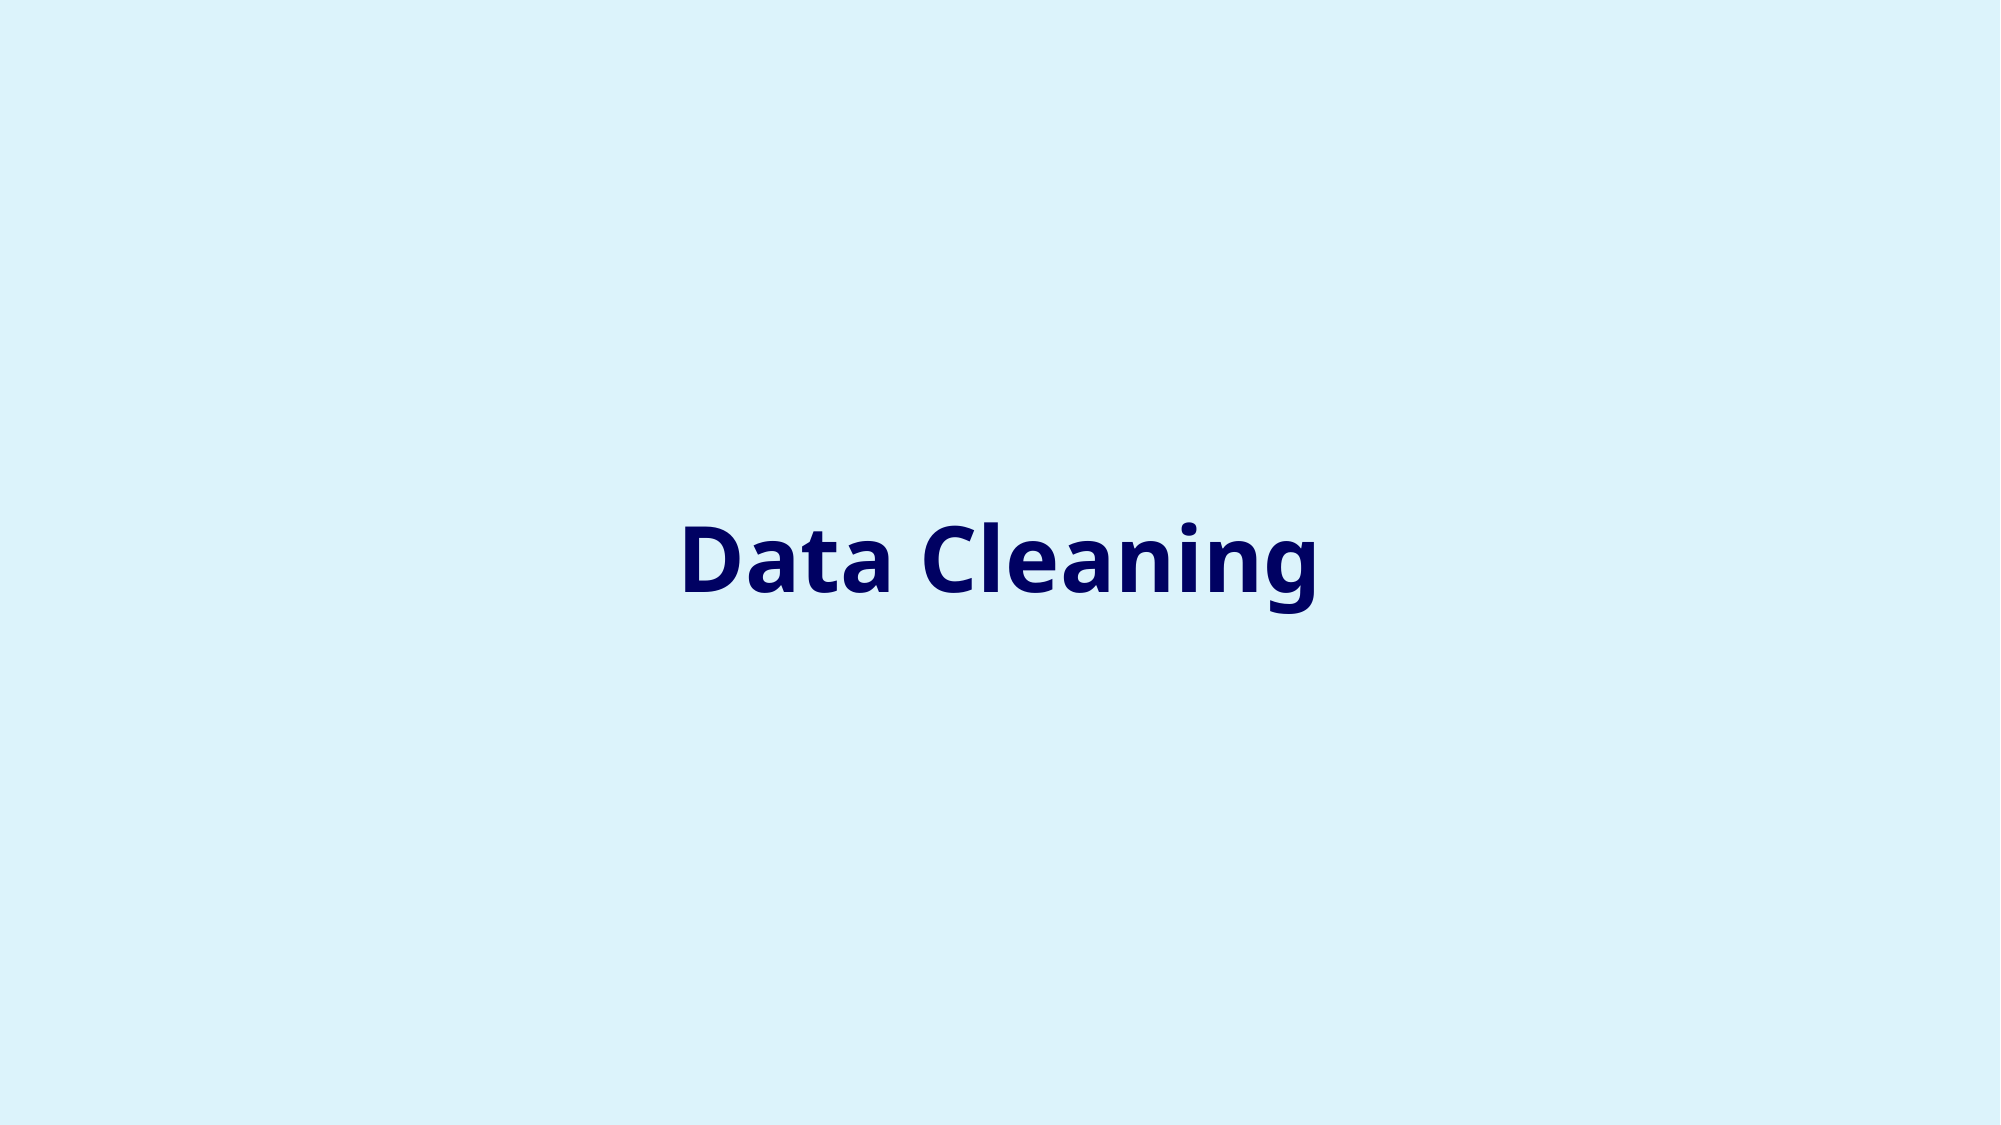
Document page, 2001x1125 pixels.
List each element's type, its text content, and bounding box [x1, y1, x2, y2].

title Data Cleaning [137, 453, 1863, 672]
